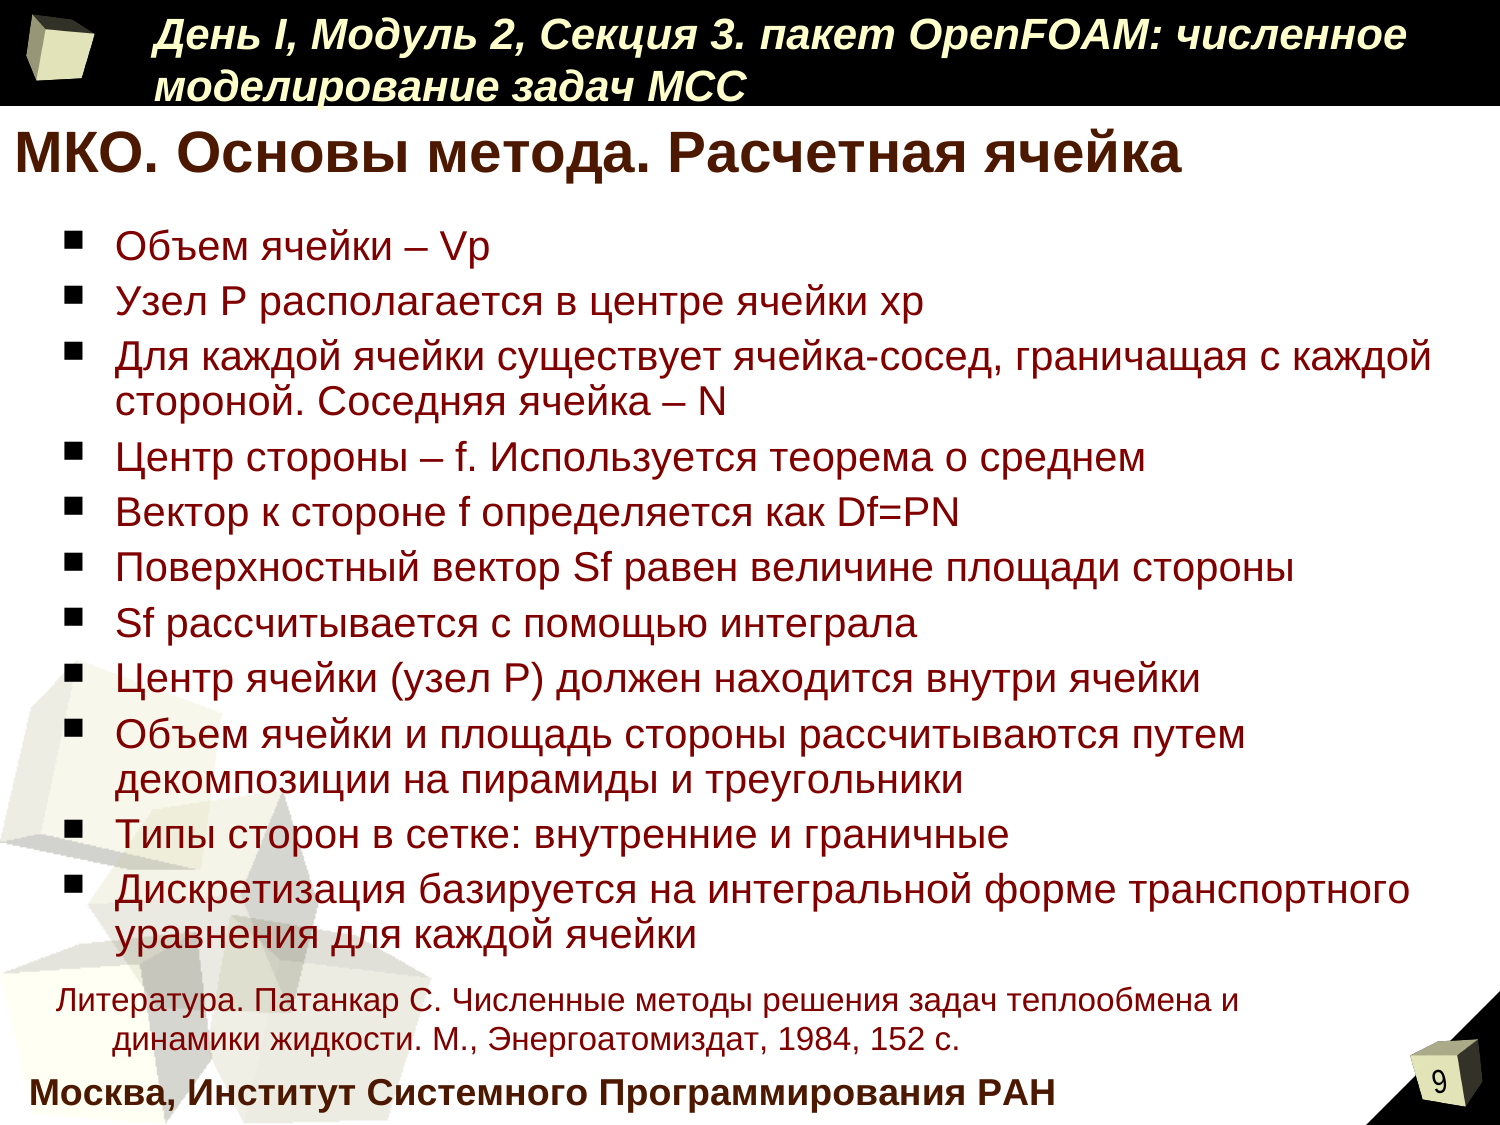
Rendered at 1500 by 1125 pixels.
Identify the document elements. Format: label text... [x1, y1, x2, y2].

list Объем ячейки – Vp Узел P располагается в центре ячейки xp Для каждой ячейки существует ячейка-сосед, граничащая с каждой стороной. Соседняя ячейка – N Центр стороны – f. Используется теорема о среднем Вектор к стороне f определяется как Df=PN Поверхностный вектор Sf равен величине площади стороны Sf рассчитывается с помощью интеграла Центр ячейки (узел P) должен находится внутри ячейки Объем ячейки и площадь стороны рассчитываются путем декомпозиции на пирамиды и треугольники Типы сторон в сетке: внутренние и граничные Дискретизация базируется на интегральной форме транспортного уравнения для каждой ячейки [29, 192, 1473, 977]
text_box МКО. Основы метода. Расчетная ячейка [0, 106, 1500, 192]
picture [423, 1088, 433, 1102]
picture [0, 659, 433, 1125]
text_box Литература. Патанкар С. Численные методы решения задач теплообмена и динамики жидкости. М., Энергоатомиздат, 1984, 152 с. [41, 969, 1403, 1066]
